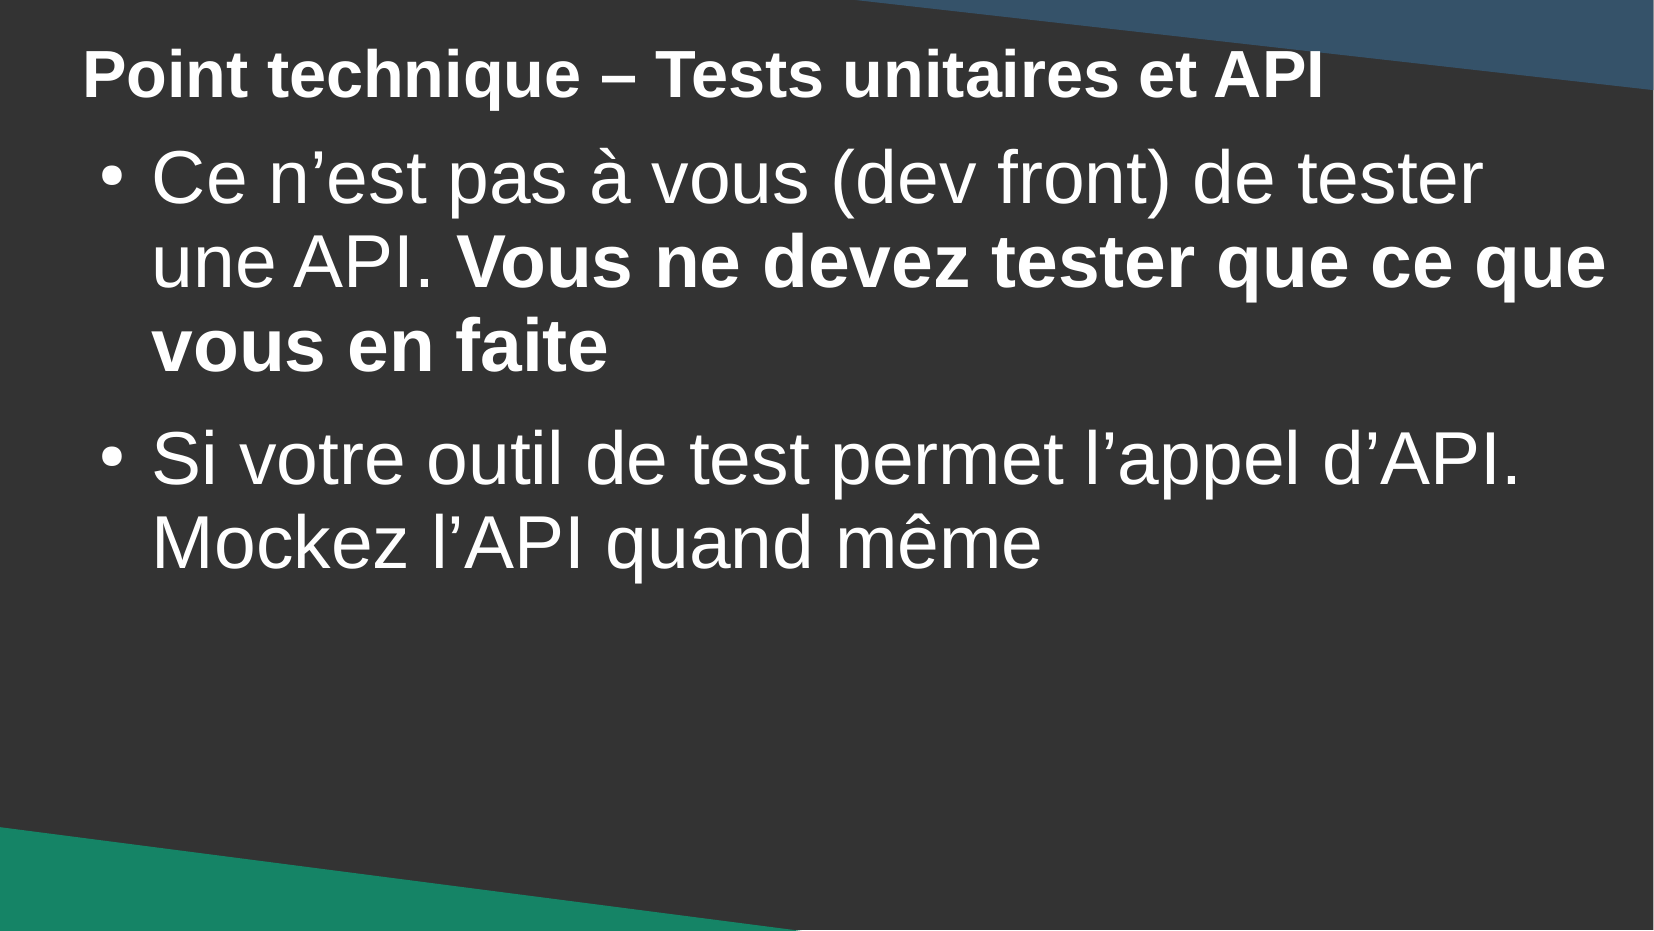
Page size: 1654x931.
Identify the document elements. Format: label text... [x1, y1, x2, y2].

text_box [0, 827, 802, 931]
title Point technique – Tests unitaires et API [82, 37, 1571, 122]
text_box [855, 0, 1654, 91]
list Ce n’est pas à vous (dev front) de tester une API. Vous ne devez tester que ce que vous en faite Si votre outil de test permet l’appel d’API. Mockez l’API quand même [80, 135, 1620, 745]
